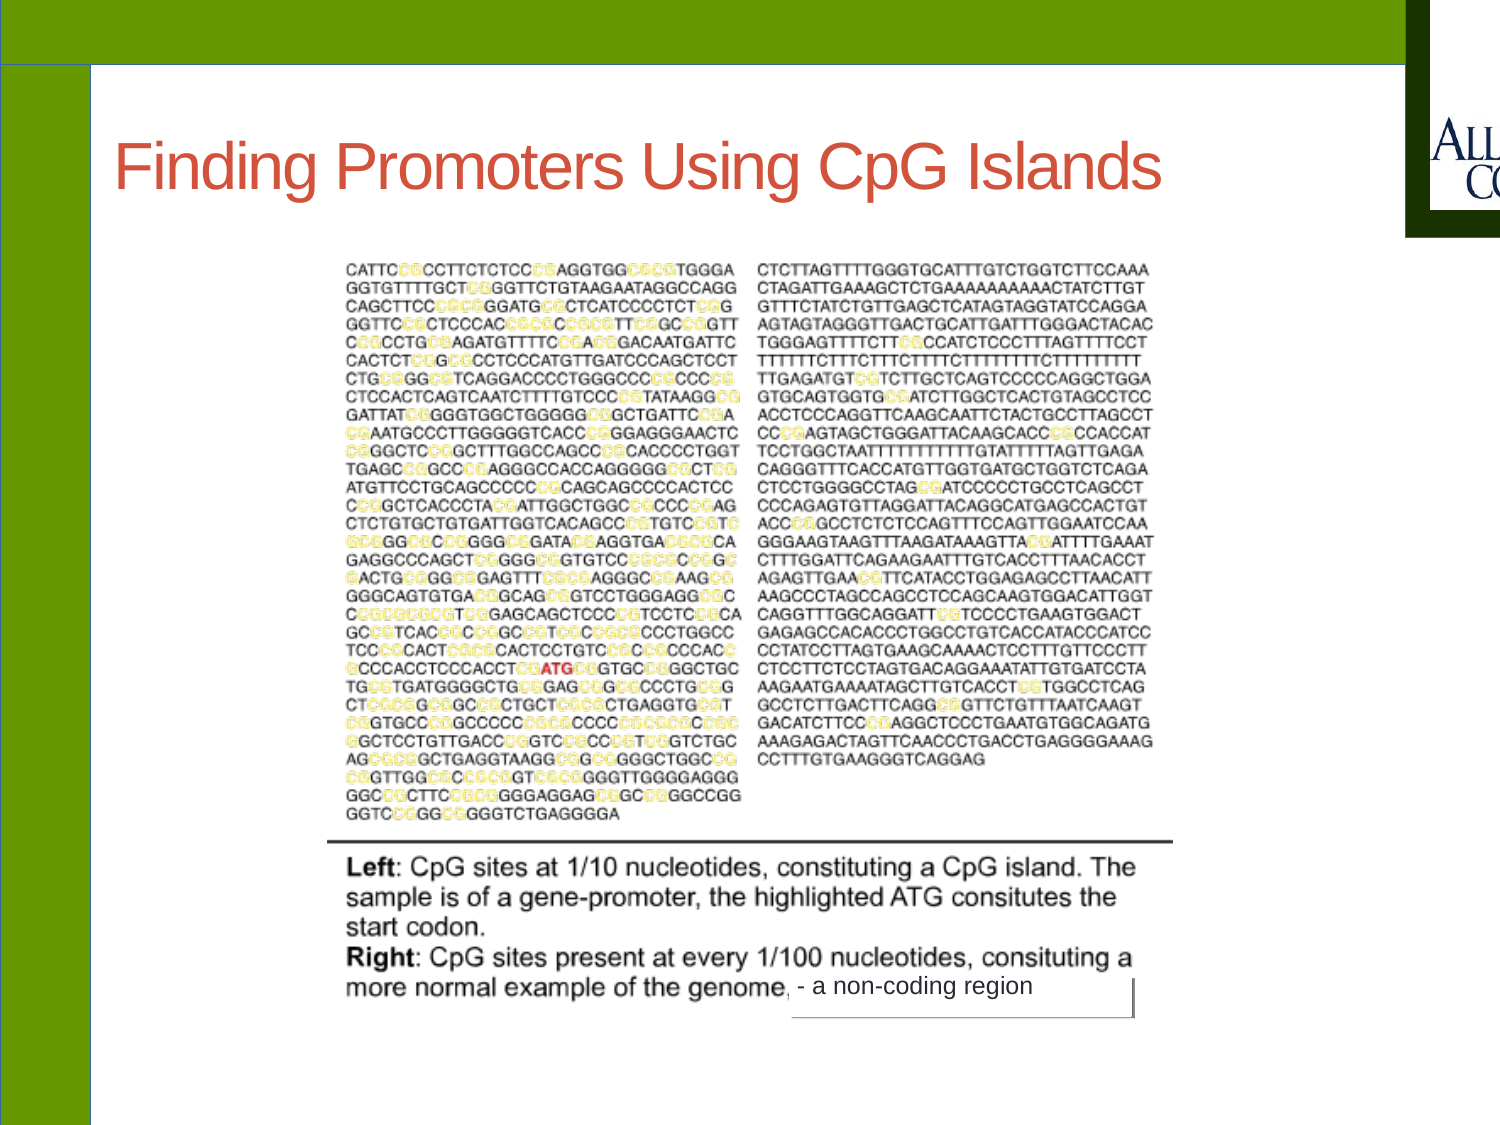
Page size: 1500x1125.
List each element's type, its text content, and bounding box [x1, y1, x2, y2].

picture [1430, 0, 1500, 210]
picture [91, 262, 1425, 1004]
title Finding Promoters Using CpG Islands [98, 81, 1449, 245]
text_box [0, 0, 1430, 1125]
text_box [789, 975, 1132, 1016]
text_box - a non-coding region [782, 962, 1117, 1008]
text_box [1449, 210, 1500, 238]
